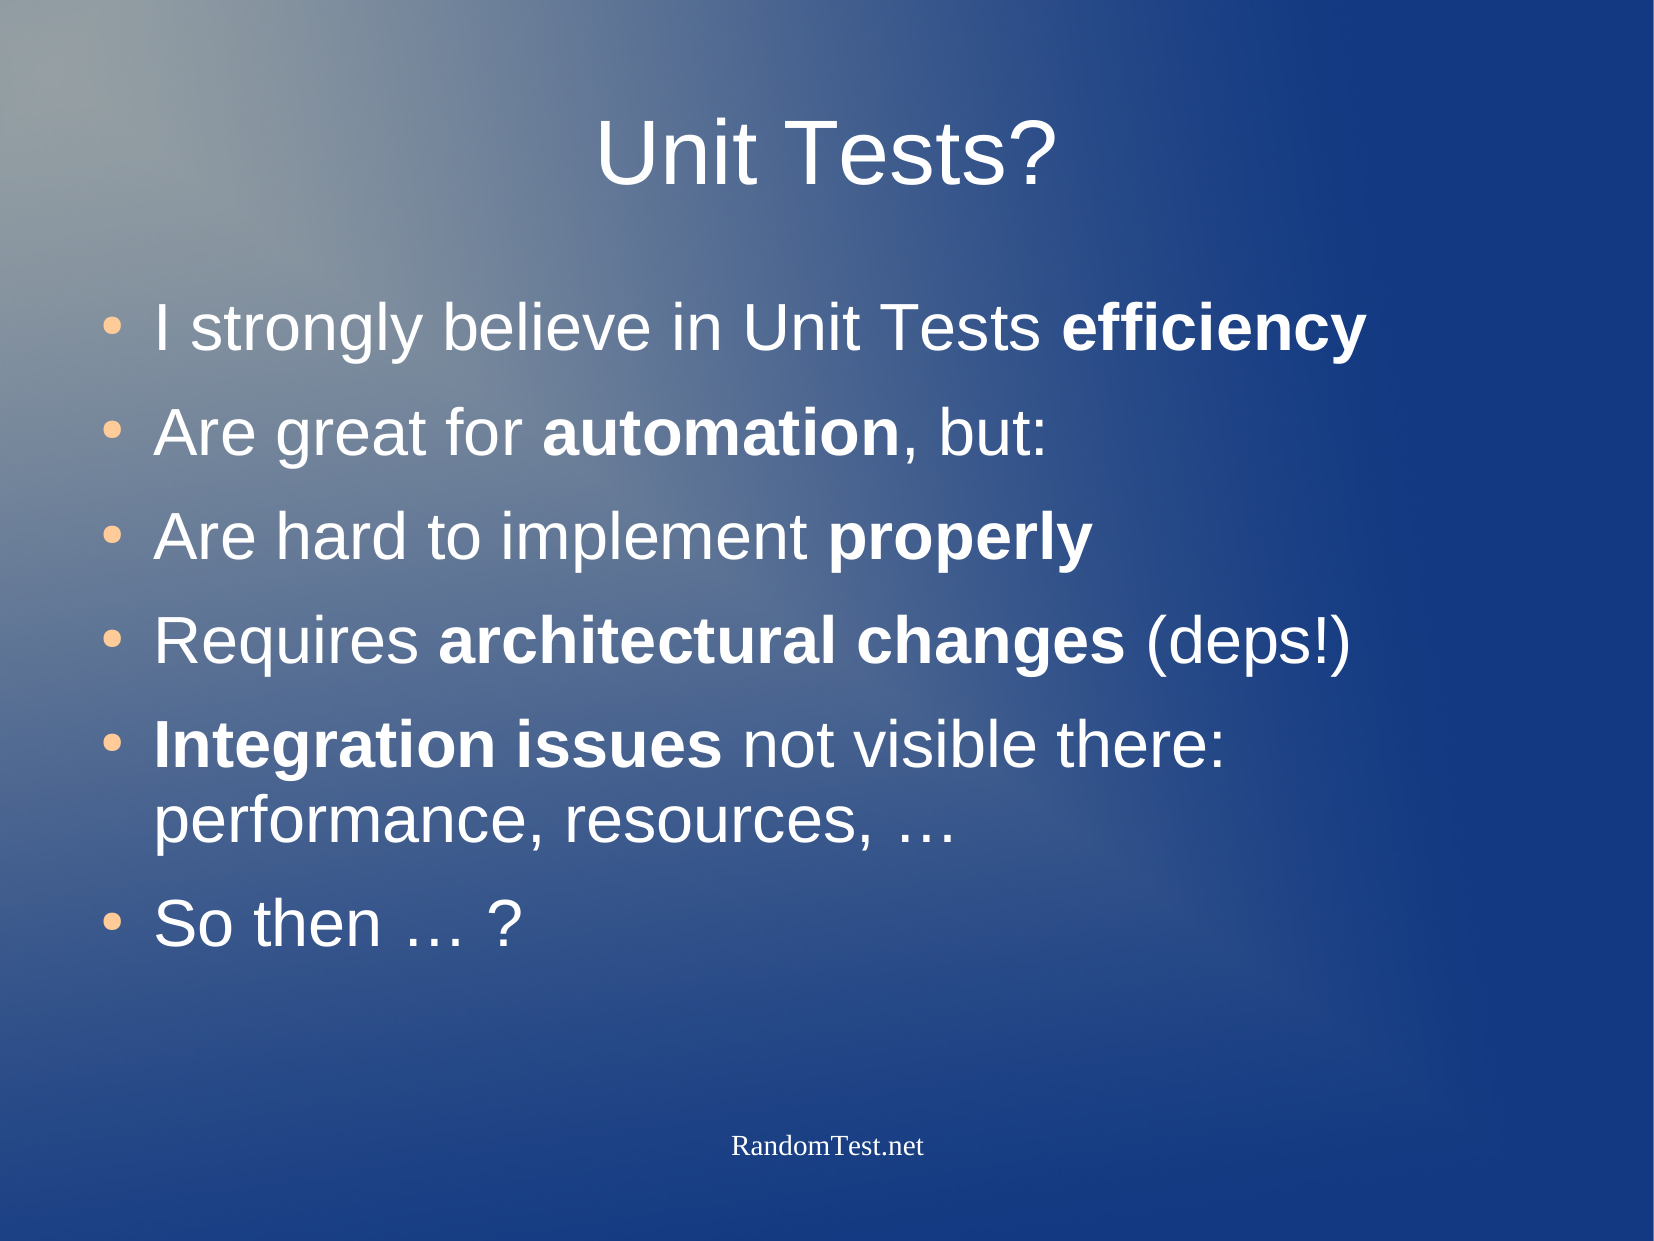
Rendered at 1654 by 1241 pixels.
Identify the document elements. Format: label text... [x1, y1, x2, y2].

list I strongly believe in Unit Tests efficiency Are great for automation, but: Are hard to implement properly Requires architectural changes (deps!) Integration issues not visible there: performance, resources, … So then … ? [82, 290, 1571, 1010]
title Unit Tests? [82, 49, 1571, 257]
picture [0, 0, 1654, 1241]
